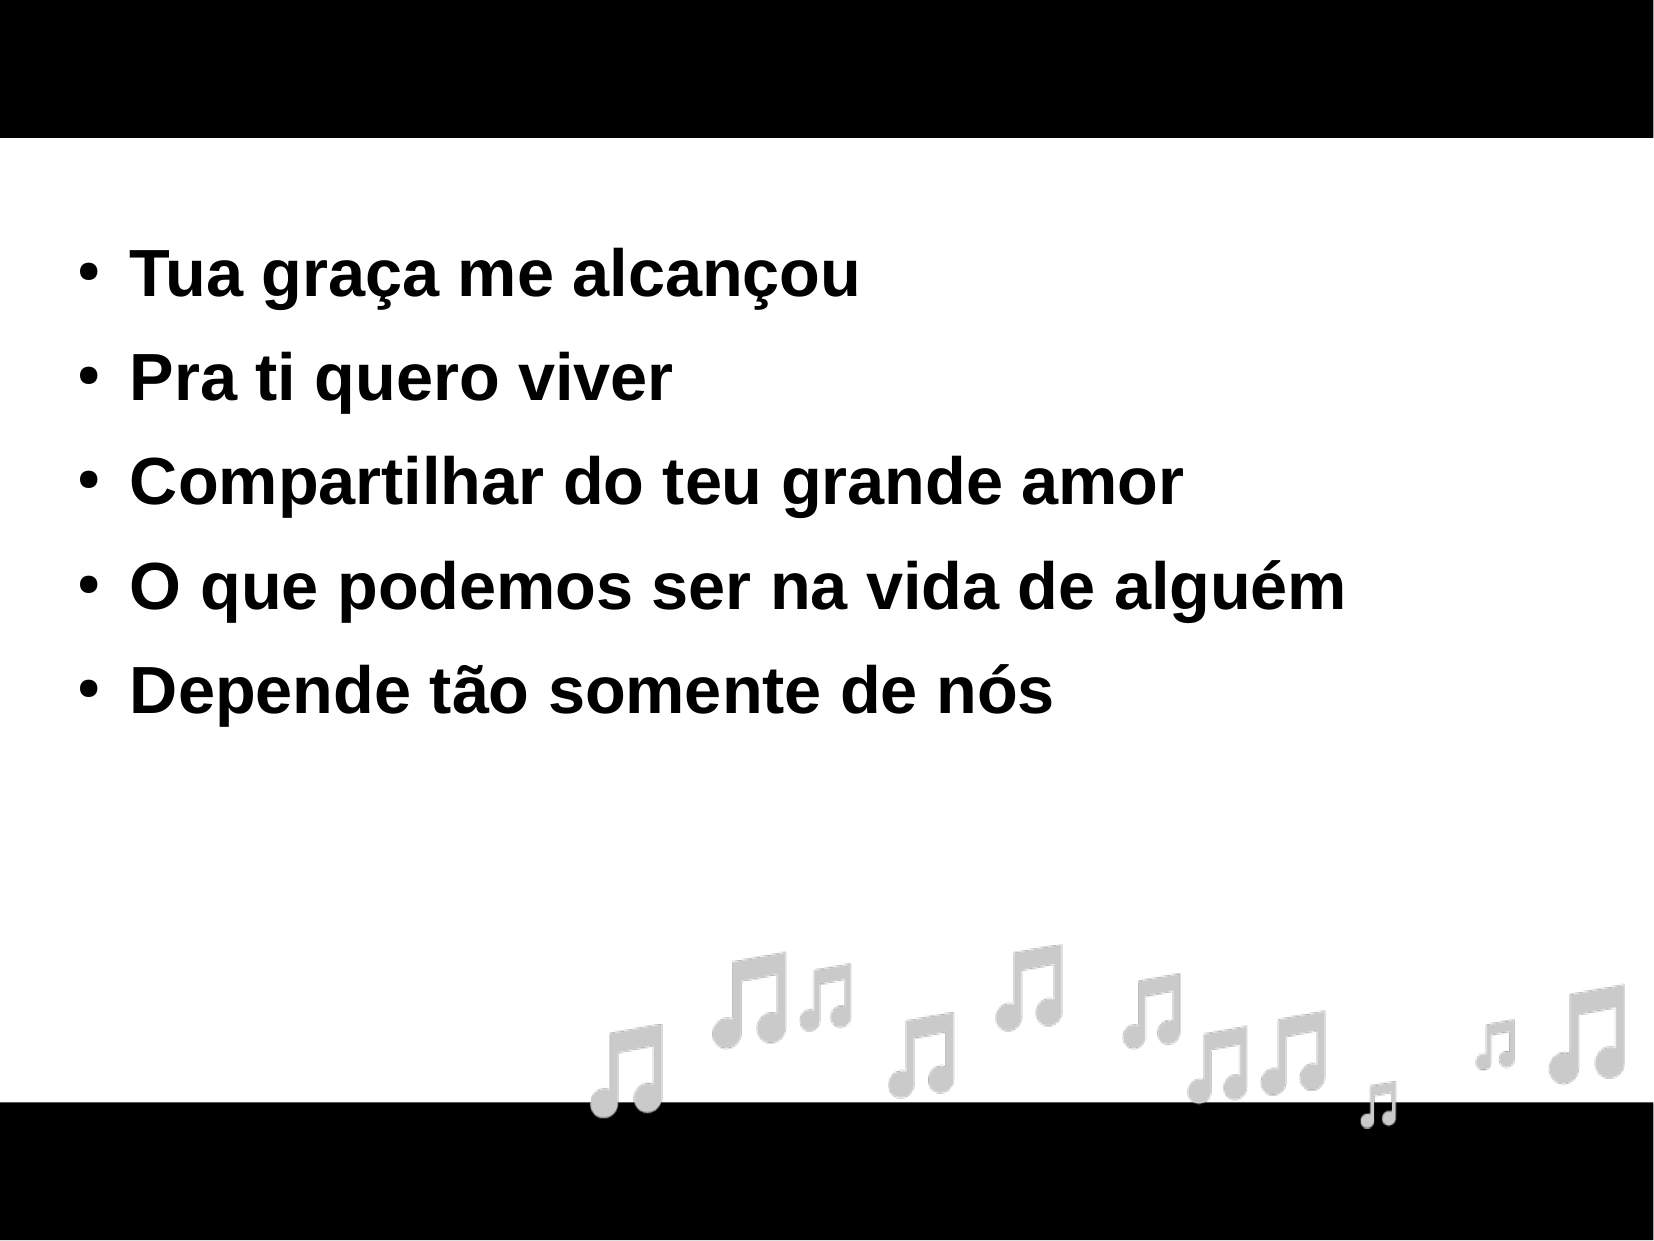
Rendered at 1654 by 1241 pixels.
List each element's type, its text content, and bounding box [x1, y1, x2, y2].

list Tua graça me alcançou Pra ti quero viver Compartilhar do teu grande amor O que podemos ser na vida de alguém Depende tão somente de nós [59, 236, 1595, 1024]
